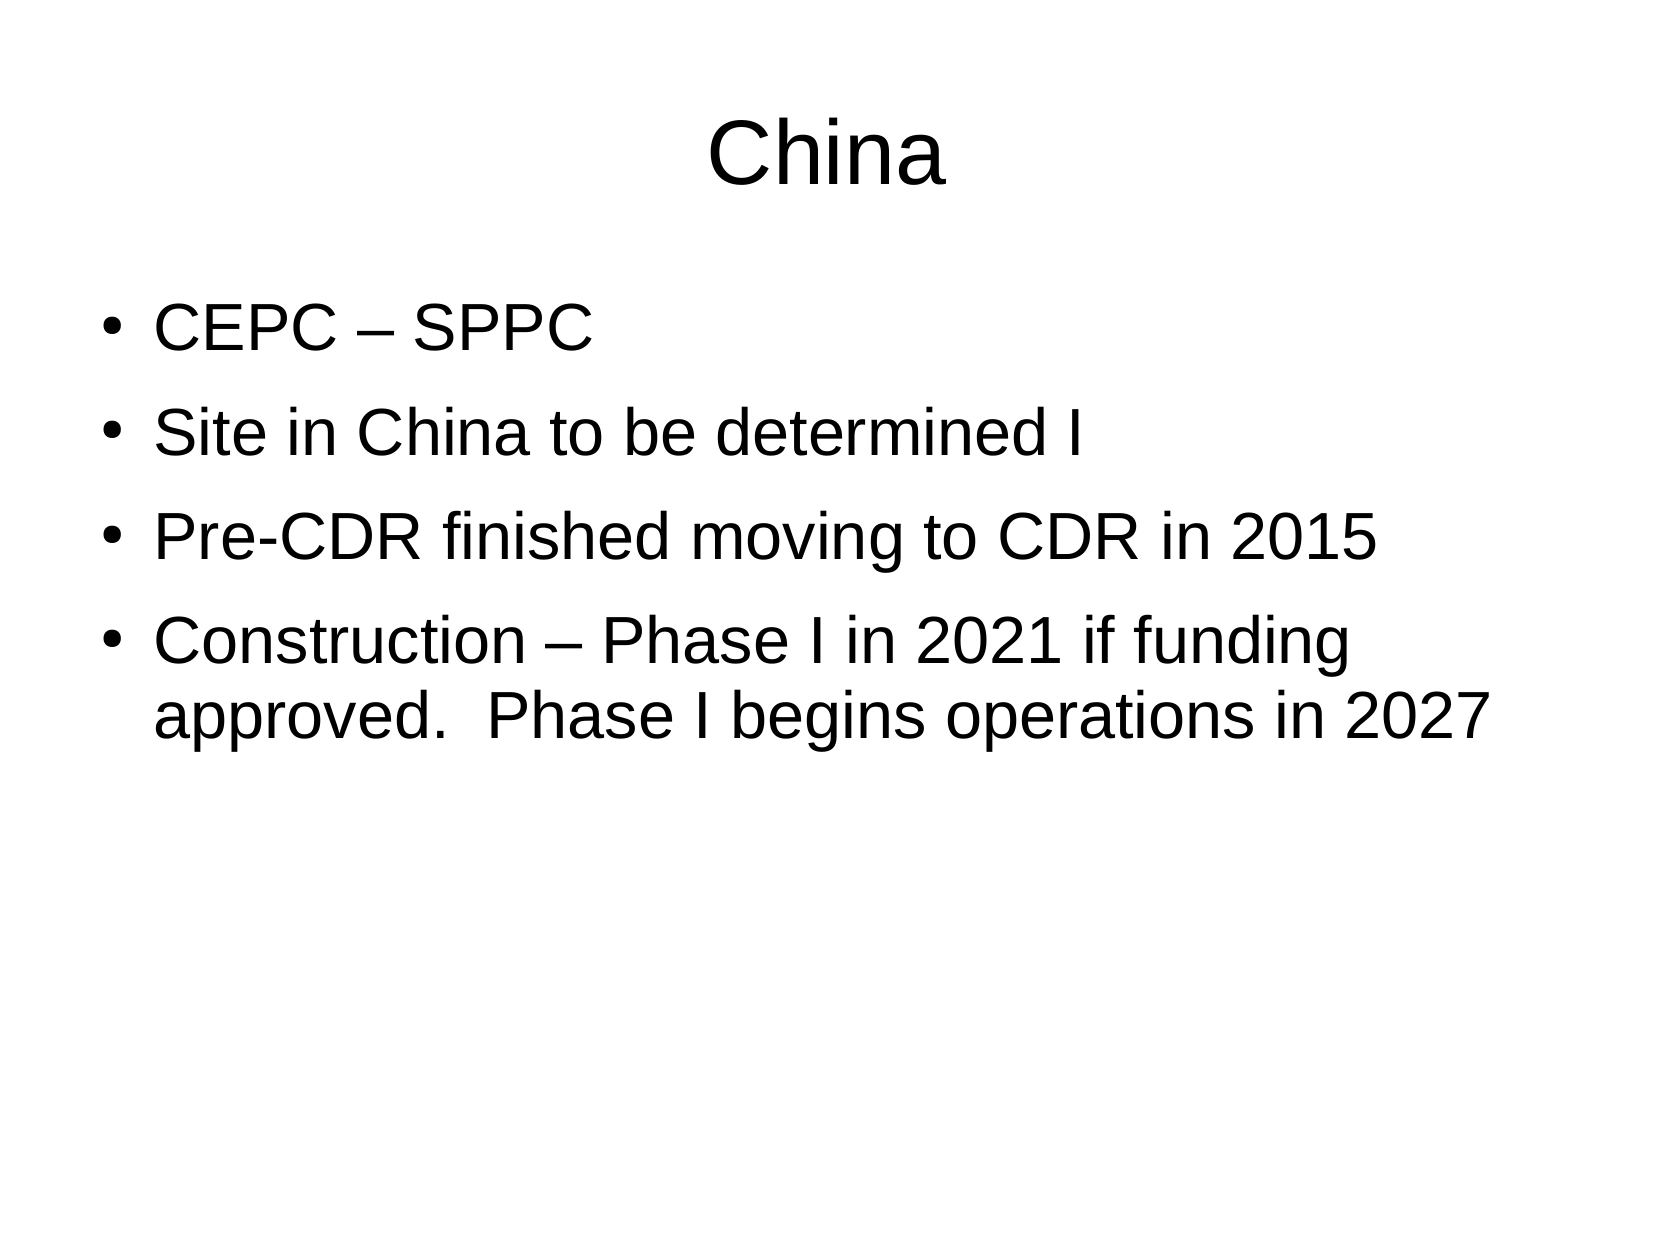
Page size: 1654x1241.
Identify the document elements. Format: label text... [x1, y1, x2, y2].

title China [82, 49, 1571, 257]
list CEPC – SPPC Site in China to be determined I Pre-CDR finished moving to CDR in 2015 Construction – Phase I in 2021 if funding approved. Phase I begins operations in 2027 [82, 290, 1571, 1010]
